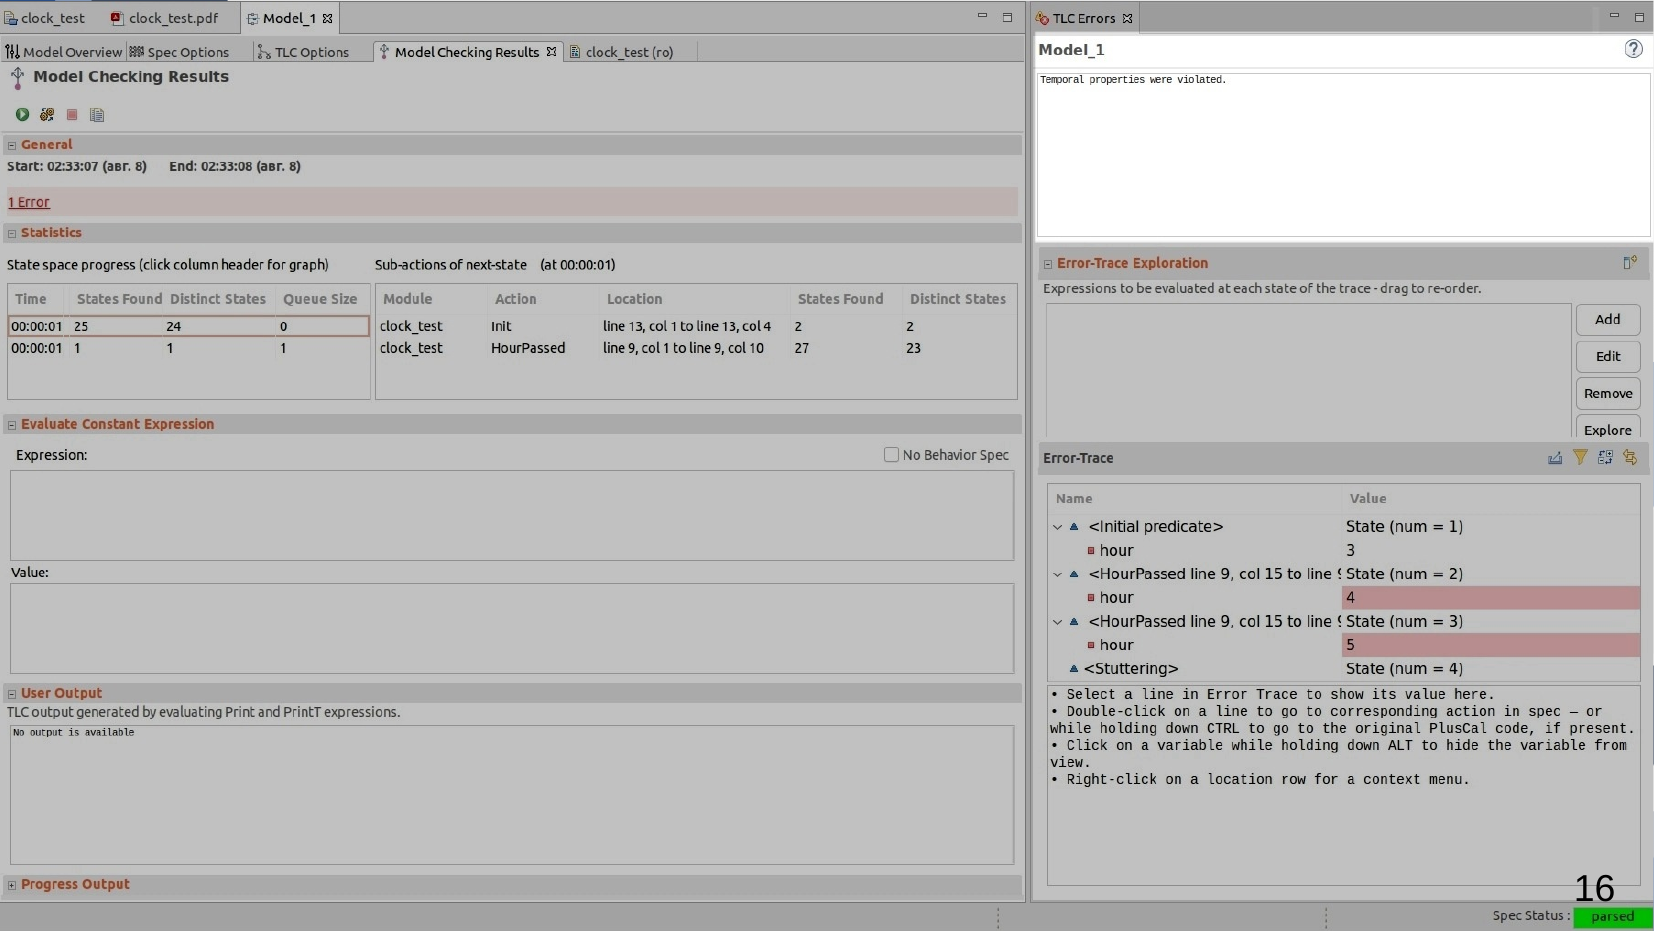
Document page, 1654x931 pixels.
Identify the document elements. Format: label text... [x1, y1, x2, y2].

text_box <number> [1559, 859, 1654, 917]
picture [0, 0, 1654, 931]
